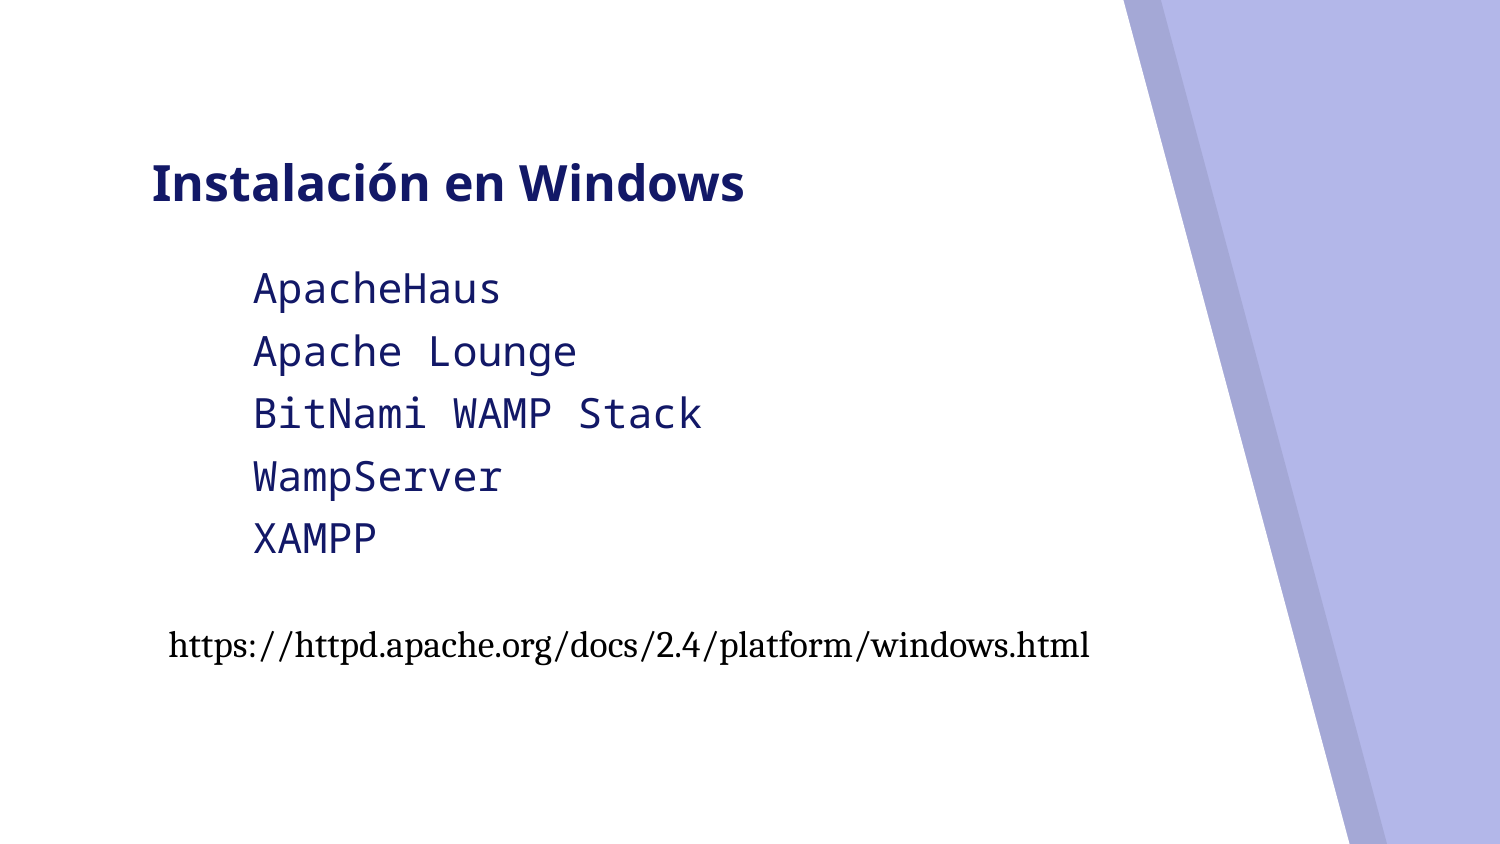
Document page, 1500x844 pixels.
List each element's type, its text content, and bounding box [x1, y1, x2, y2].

list ApacheHaus Apache Lounge BitNami WAMP Stack WampServer XAMPP [137, 246, 1217, 617]
text_box https://httpd.apache.org/docs/2.4/platform/windows.html [153, 616, 1148, 676]
title Instalación en Windows [137, 146, 1011, 227]
